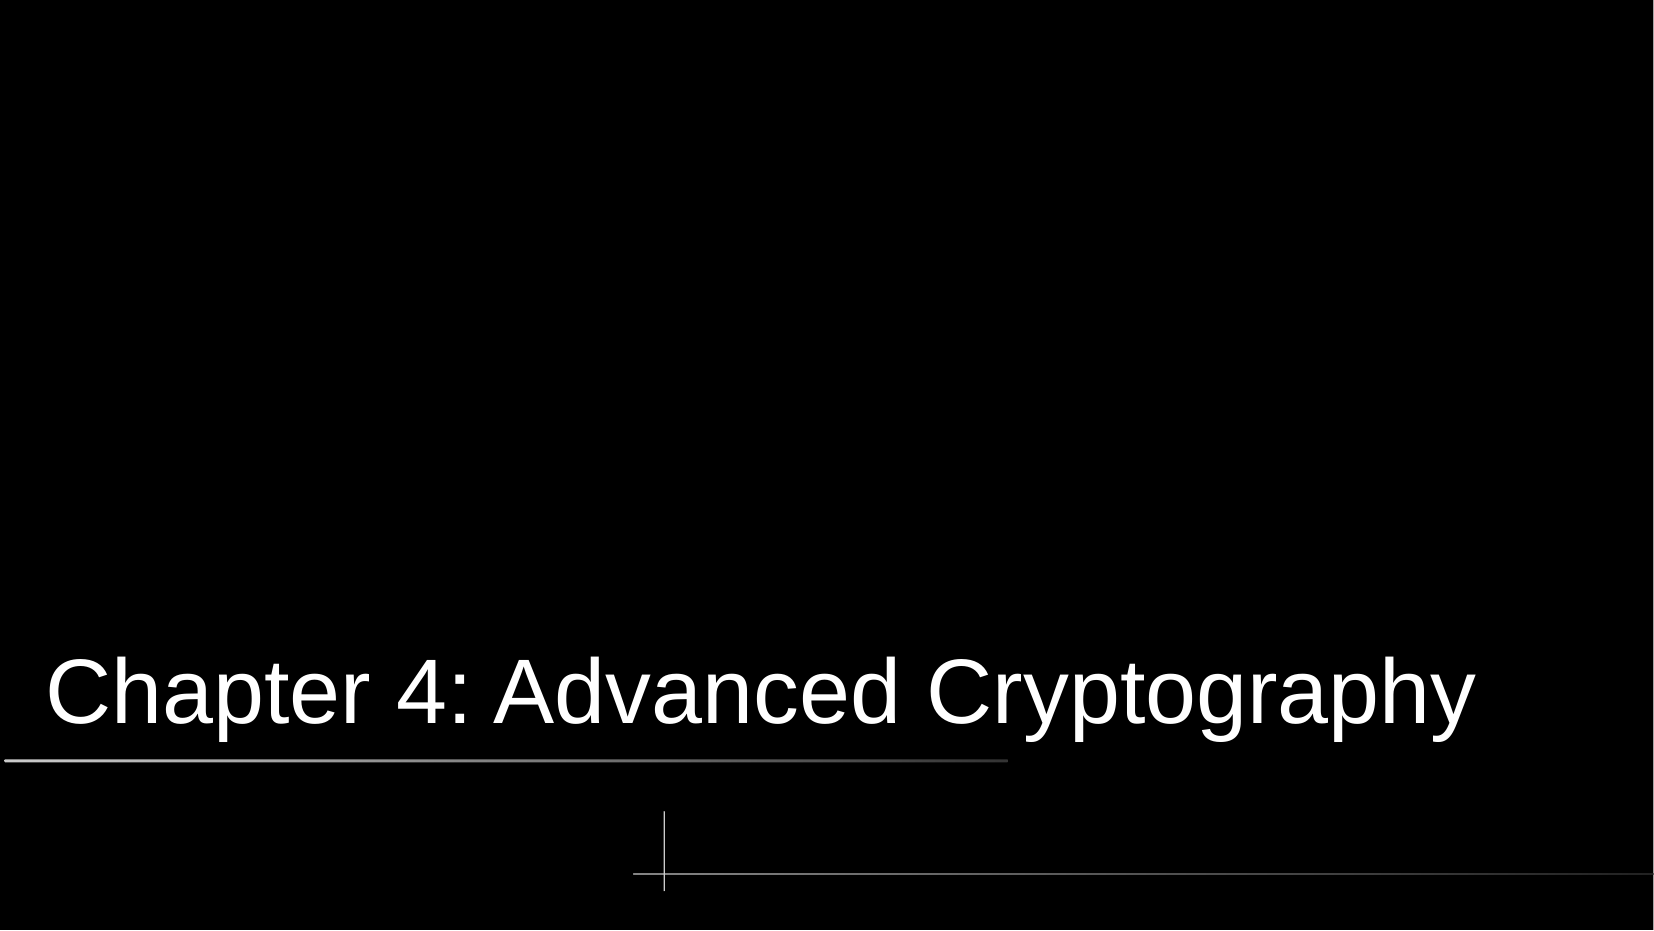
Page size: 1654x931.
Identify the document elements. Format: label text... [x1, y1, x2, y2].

title Chapter 4: Advanced Cryptography [23, 637, 1501, 746]
